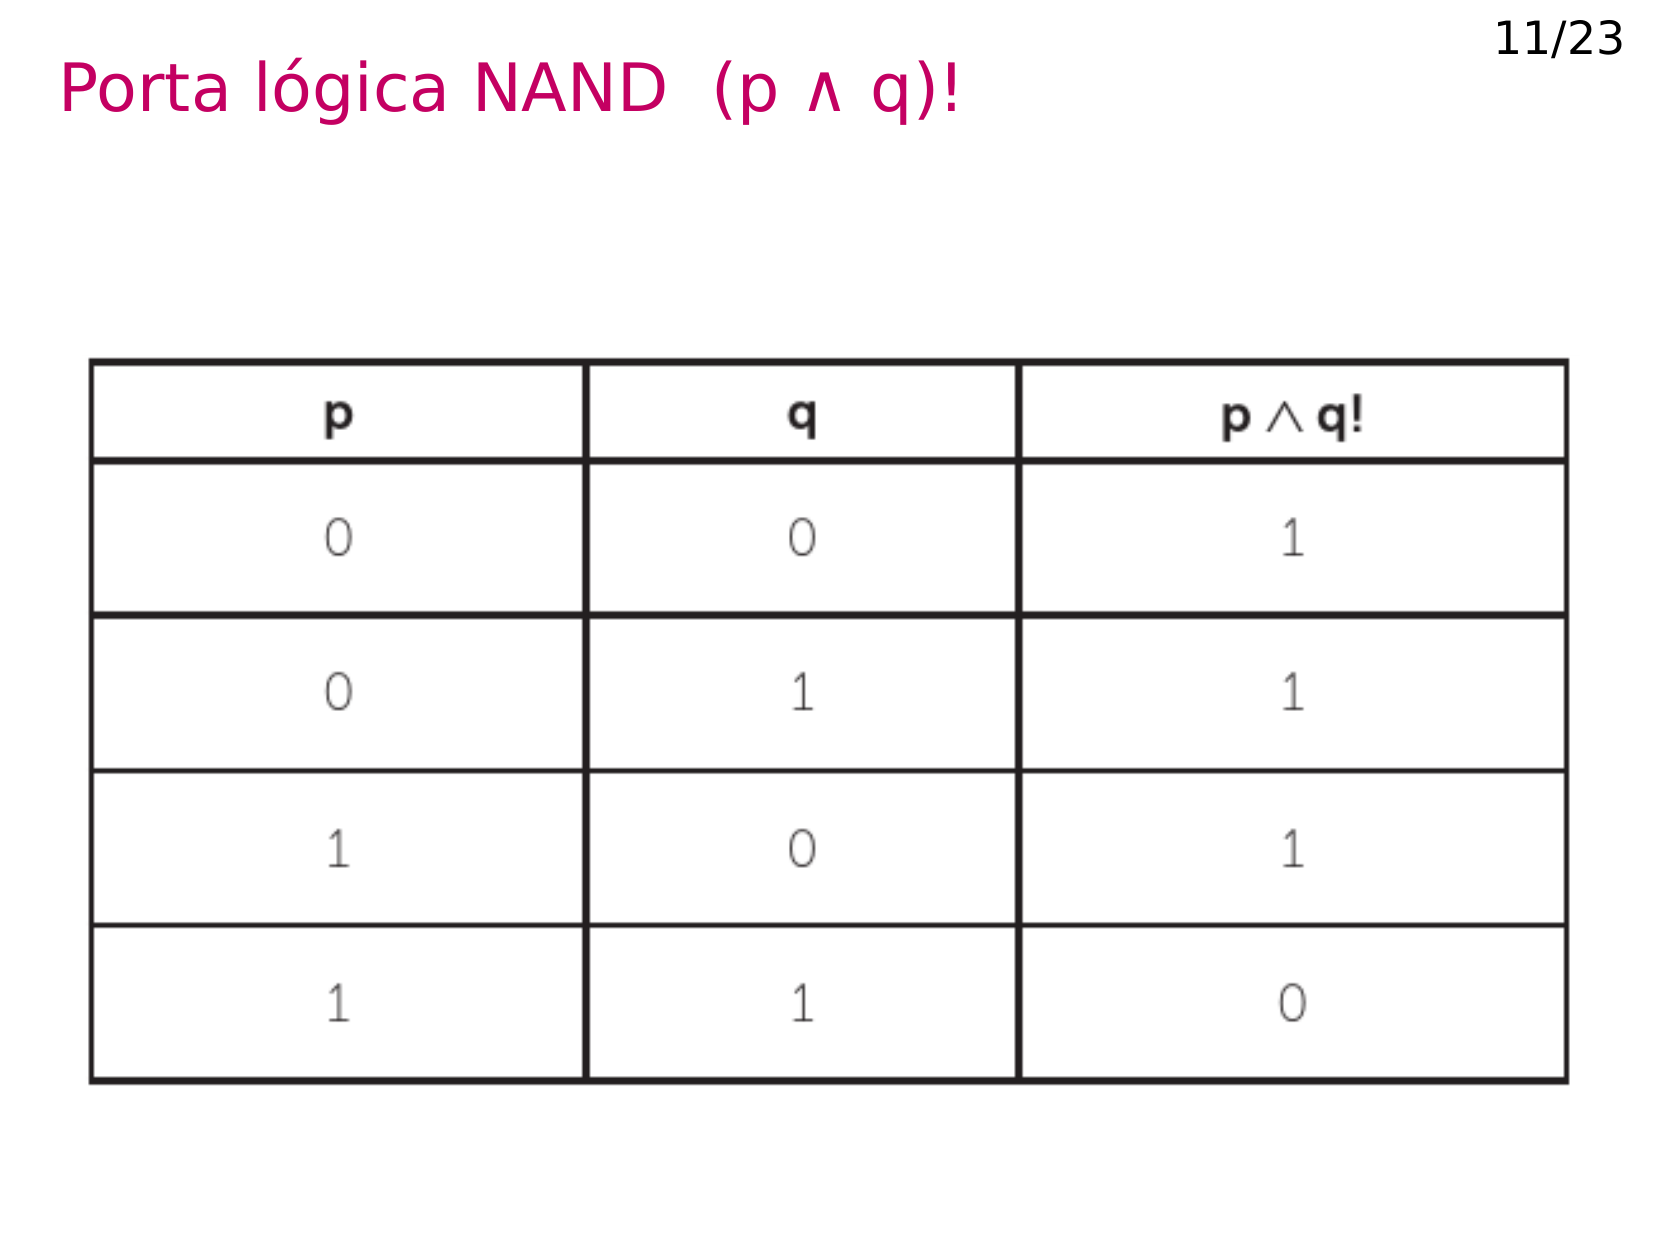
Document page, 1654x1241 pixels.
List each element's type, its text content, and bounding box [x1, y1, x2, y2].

picture [82, 354, 1580, 1093]
title Porta lógica NAND (p ∧ q)! [59, 29, 1625, 148]
